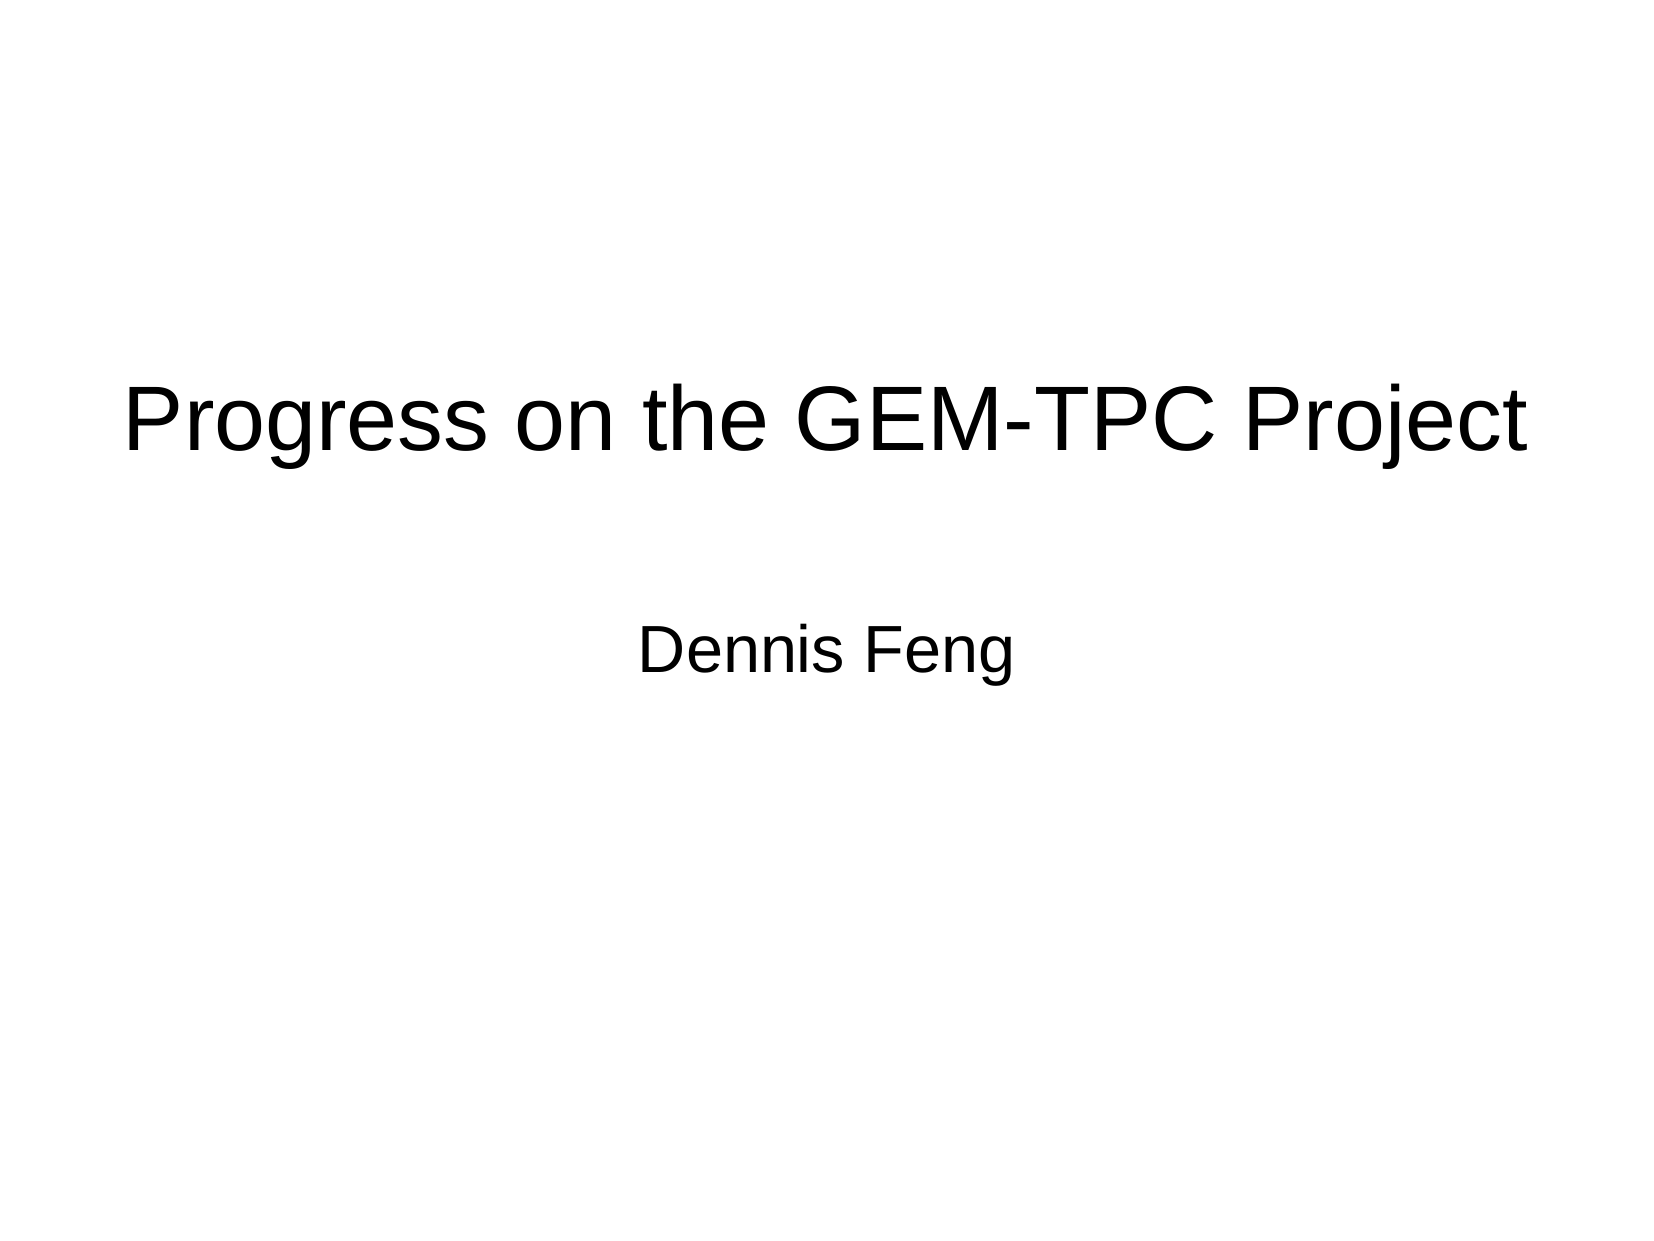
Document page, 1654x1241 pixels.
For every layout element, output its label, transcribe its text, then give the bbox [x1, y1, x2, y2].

subtitle Dennis Feng [82, 290, 1571, 1010]
